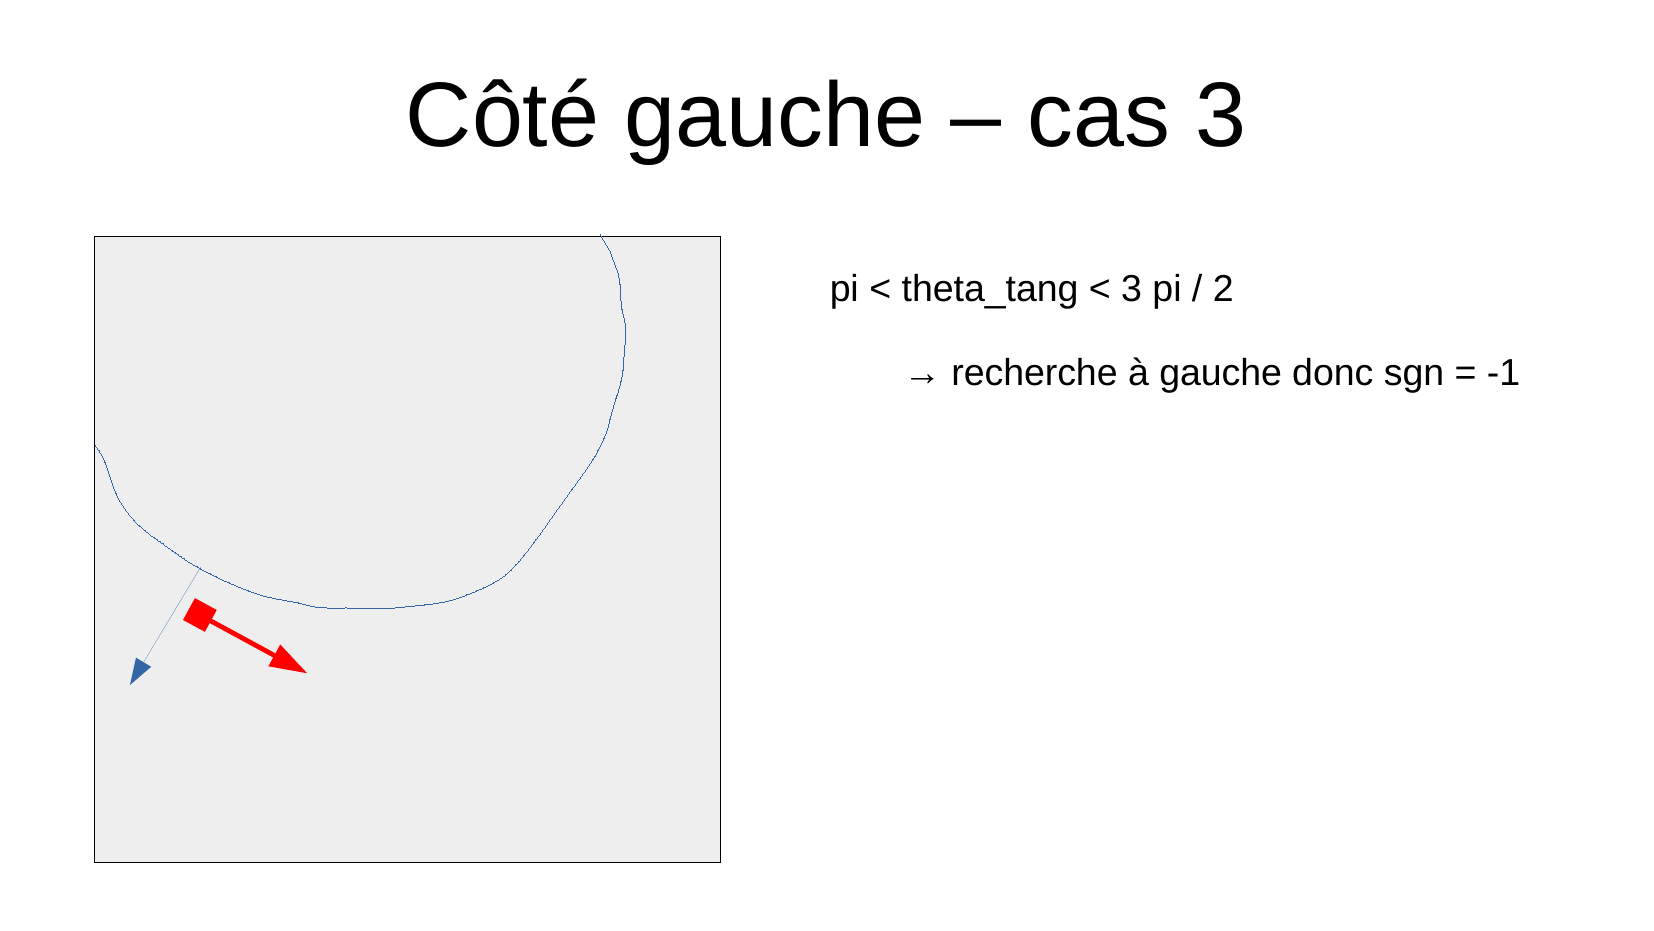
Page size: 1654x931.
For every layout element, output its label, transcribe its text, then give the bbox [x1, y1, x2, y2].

title Côté gauche – cas 3 [82, 37, 1571, 193]
text_box [94, 236, 721, 863]
text_box pi < theta_tang < 3 pi / 2 → recherche à gauche donc sgn = -1 [814, 259, 1583, 401]
